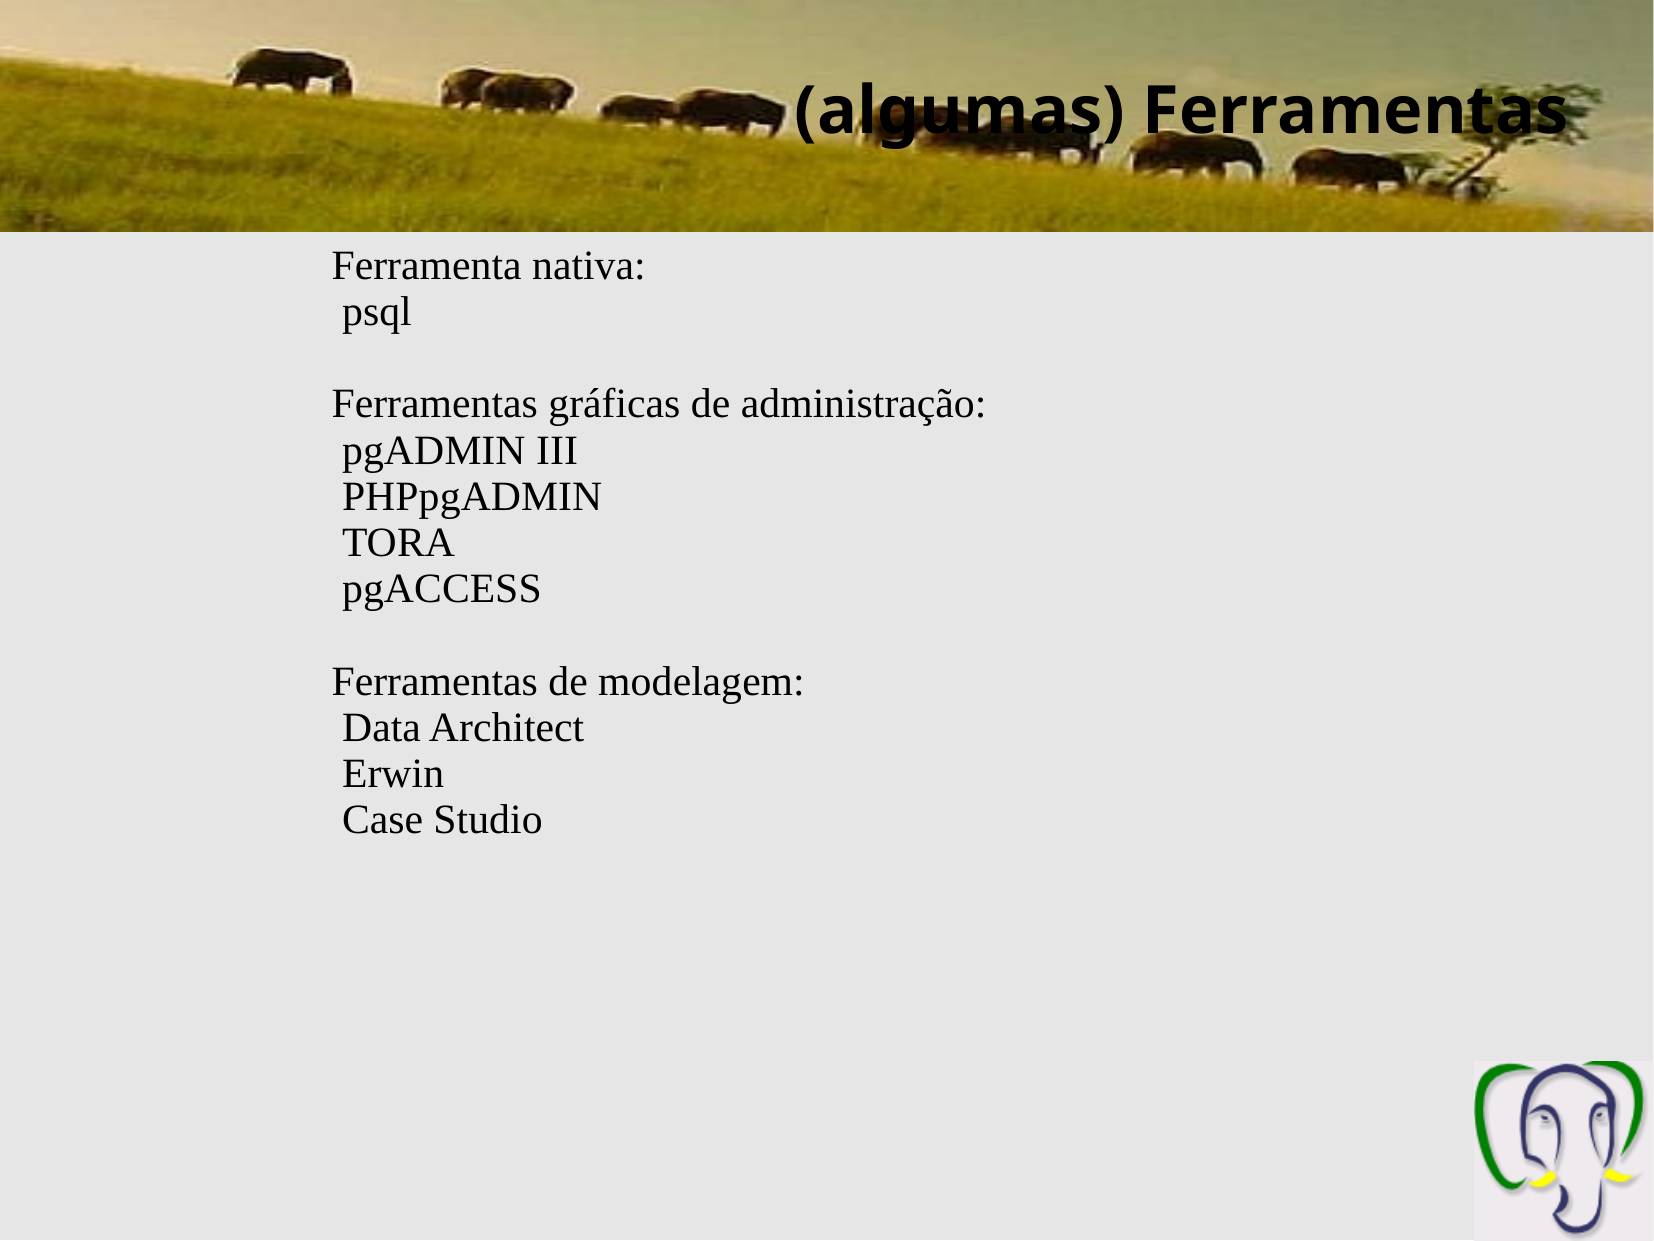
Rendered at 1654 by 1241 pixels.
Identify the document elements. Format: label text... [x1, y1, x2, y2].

text_box (algumas) Ferramentas [523, 55, 1585, 167]
picture [0, 0, 1654, 232]
text_box Ferramenta nativa: psql Ferramentas gráficas de administração: pgADMIN III PHPpgADMIN TORA pgACCESS Ferramentas de modelagem: Data Architect Erwin Case Studio [316, 234, 1558, 1079]
picture [1474, 1061, 1654, 1241]
